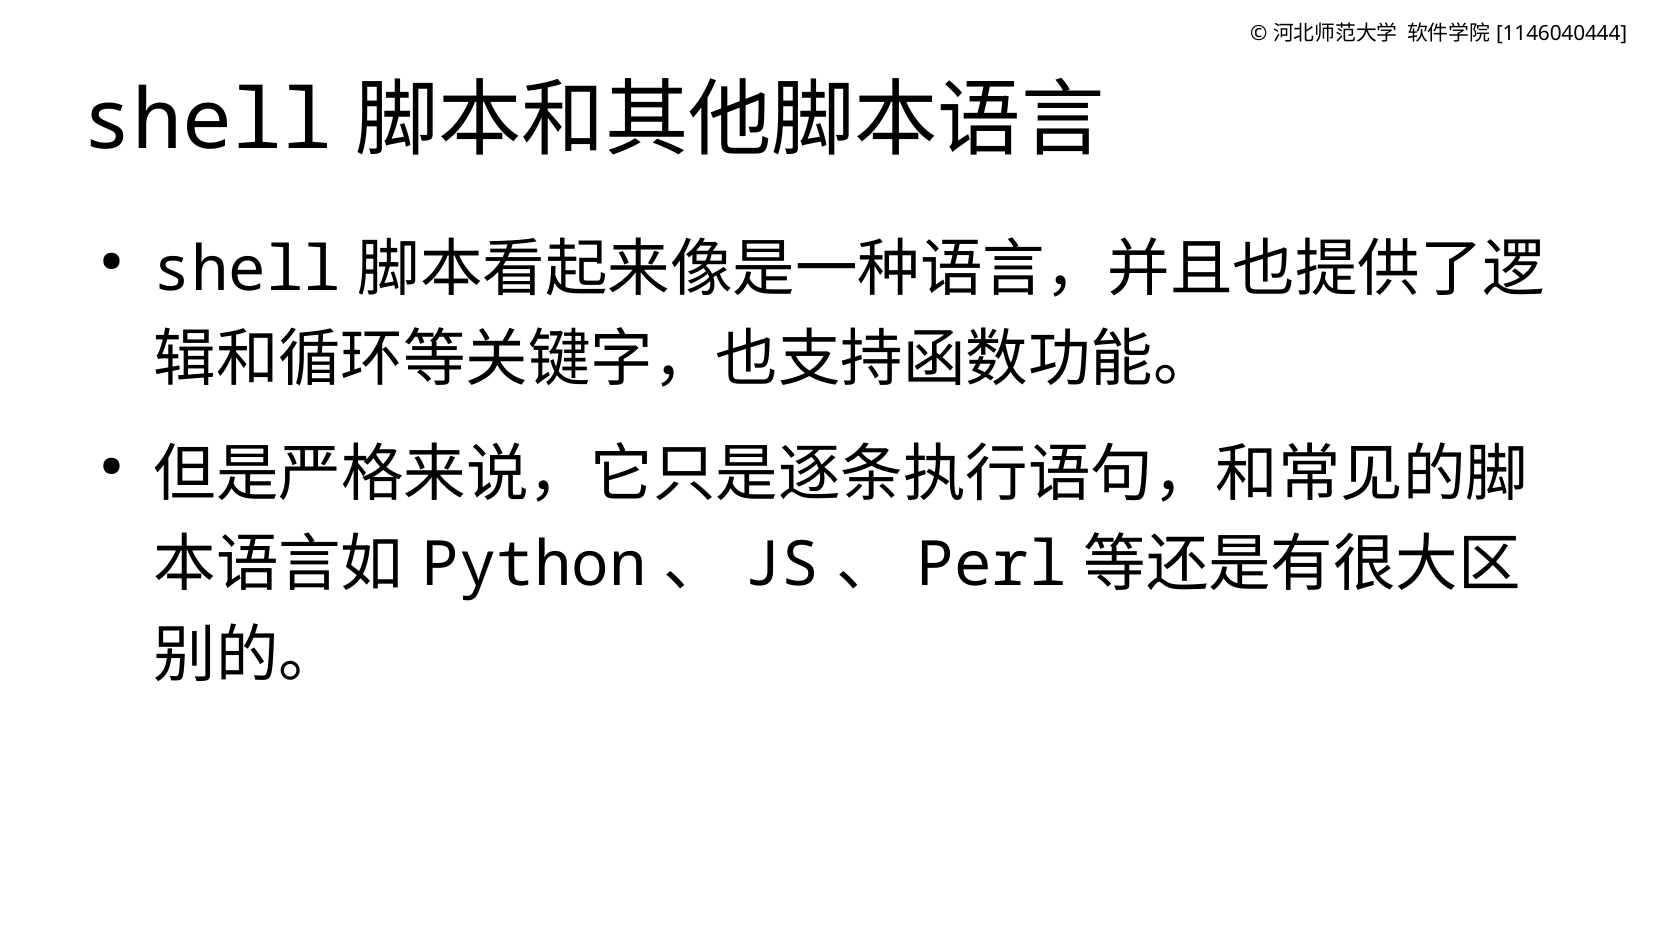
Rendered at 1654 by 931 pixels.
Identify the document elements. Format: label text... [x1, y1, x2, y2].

title shell脚本和其他脚本语言 [82, 37, 1571, 189]
list shell脚本看起来像是一种语言，并且也提供了逻辑和循环等关键字，也支持函数功能。 但是严格来说，它只是逐条执行语句，和常见的脚本语言如Python、JS、Perl等还是有很大区别的。 [82, 217, 1571, 758]
